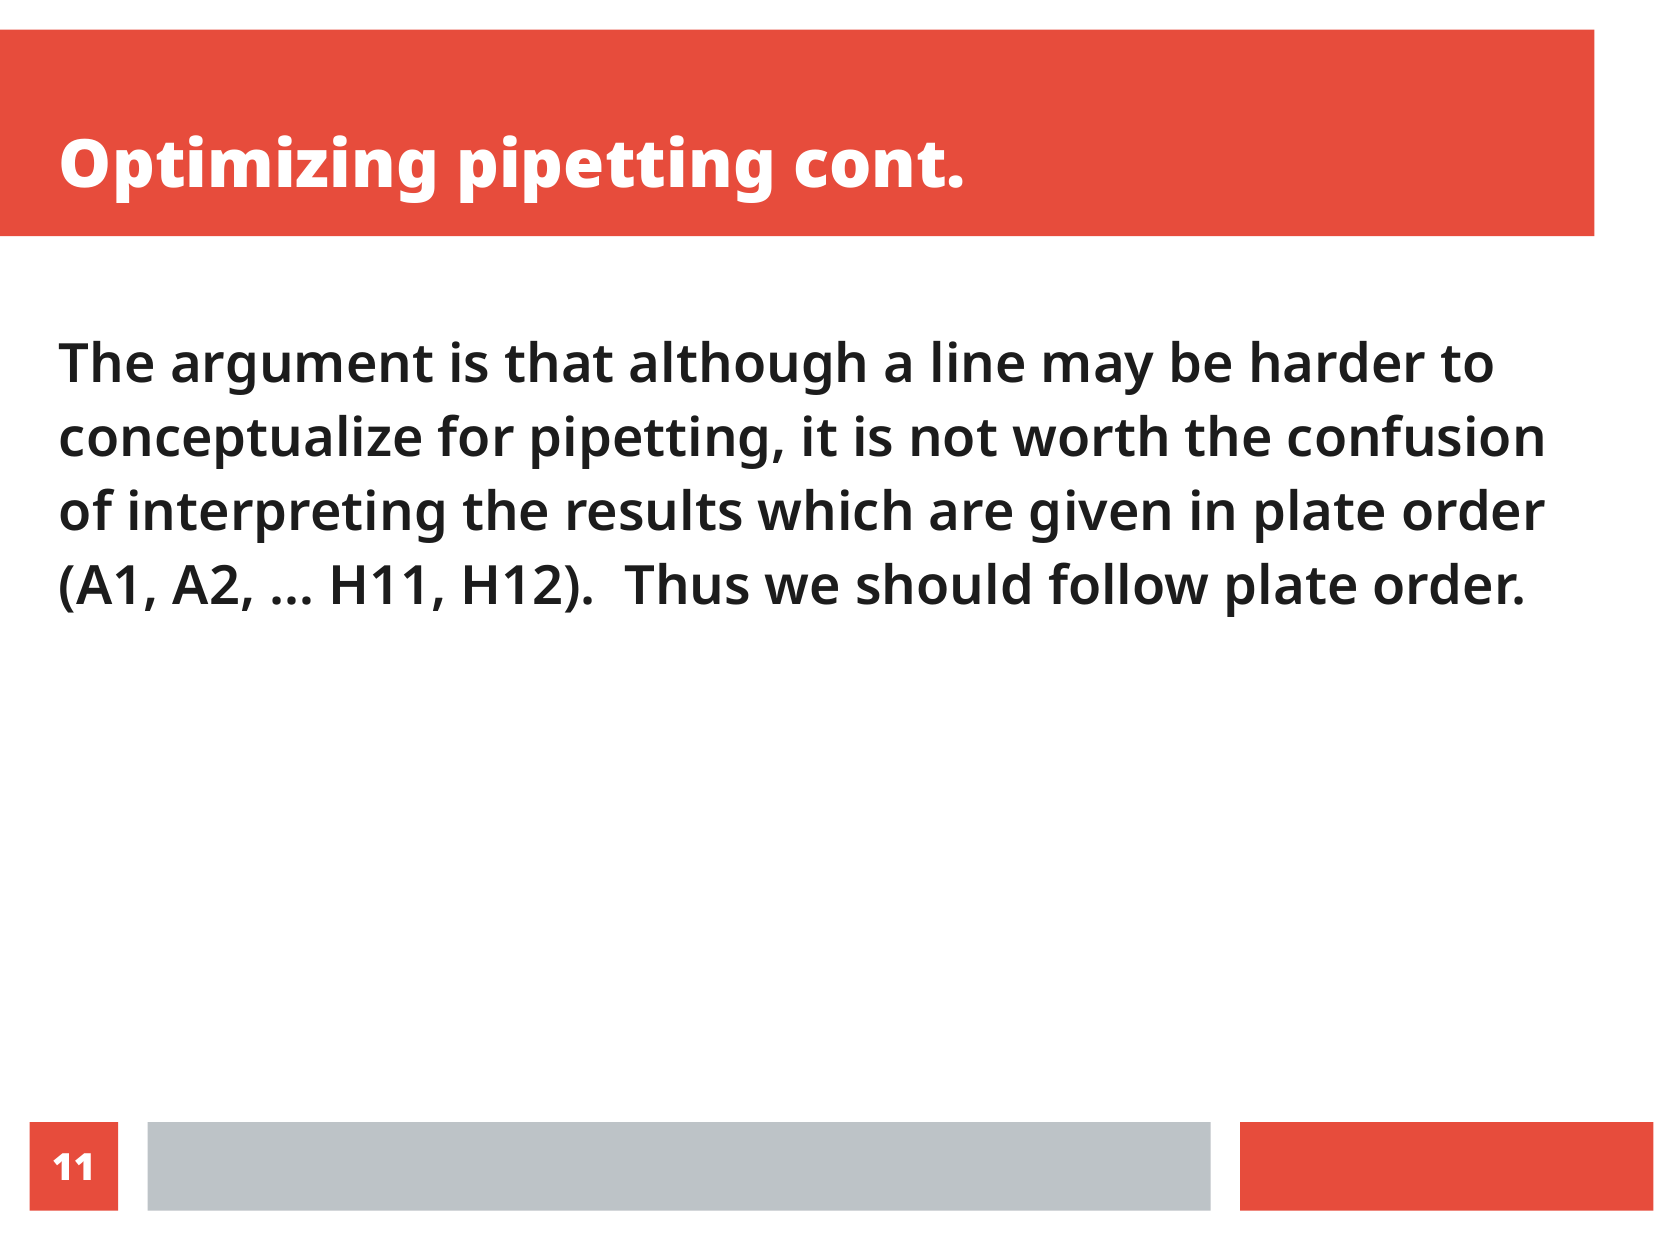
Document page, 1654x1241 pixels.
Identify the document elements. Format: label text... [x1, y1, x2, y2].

list The argument is that although a line may be harder to conceptualize for pipetting, it is not worth the confusion of interpreting the results which are given in plate order (A1, A2, … H11, H12). Thus we should follow plate order. [59, 324, 1565, 1093]
title Optimizing pipetting cont. [59, 59, 1595, 207]
